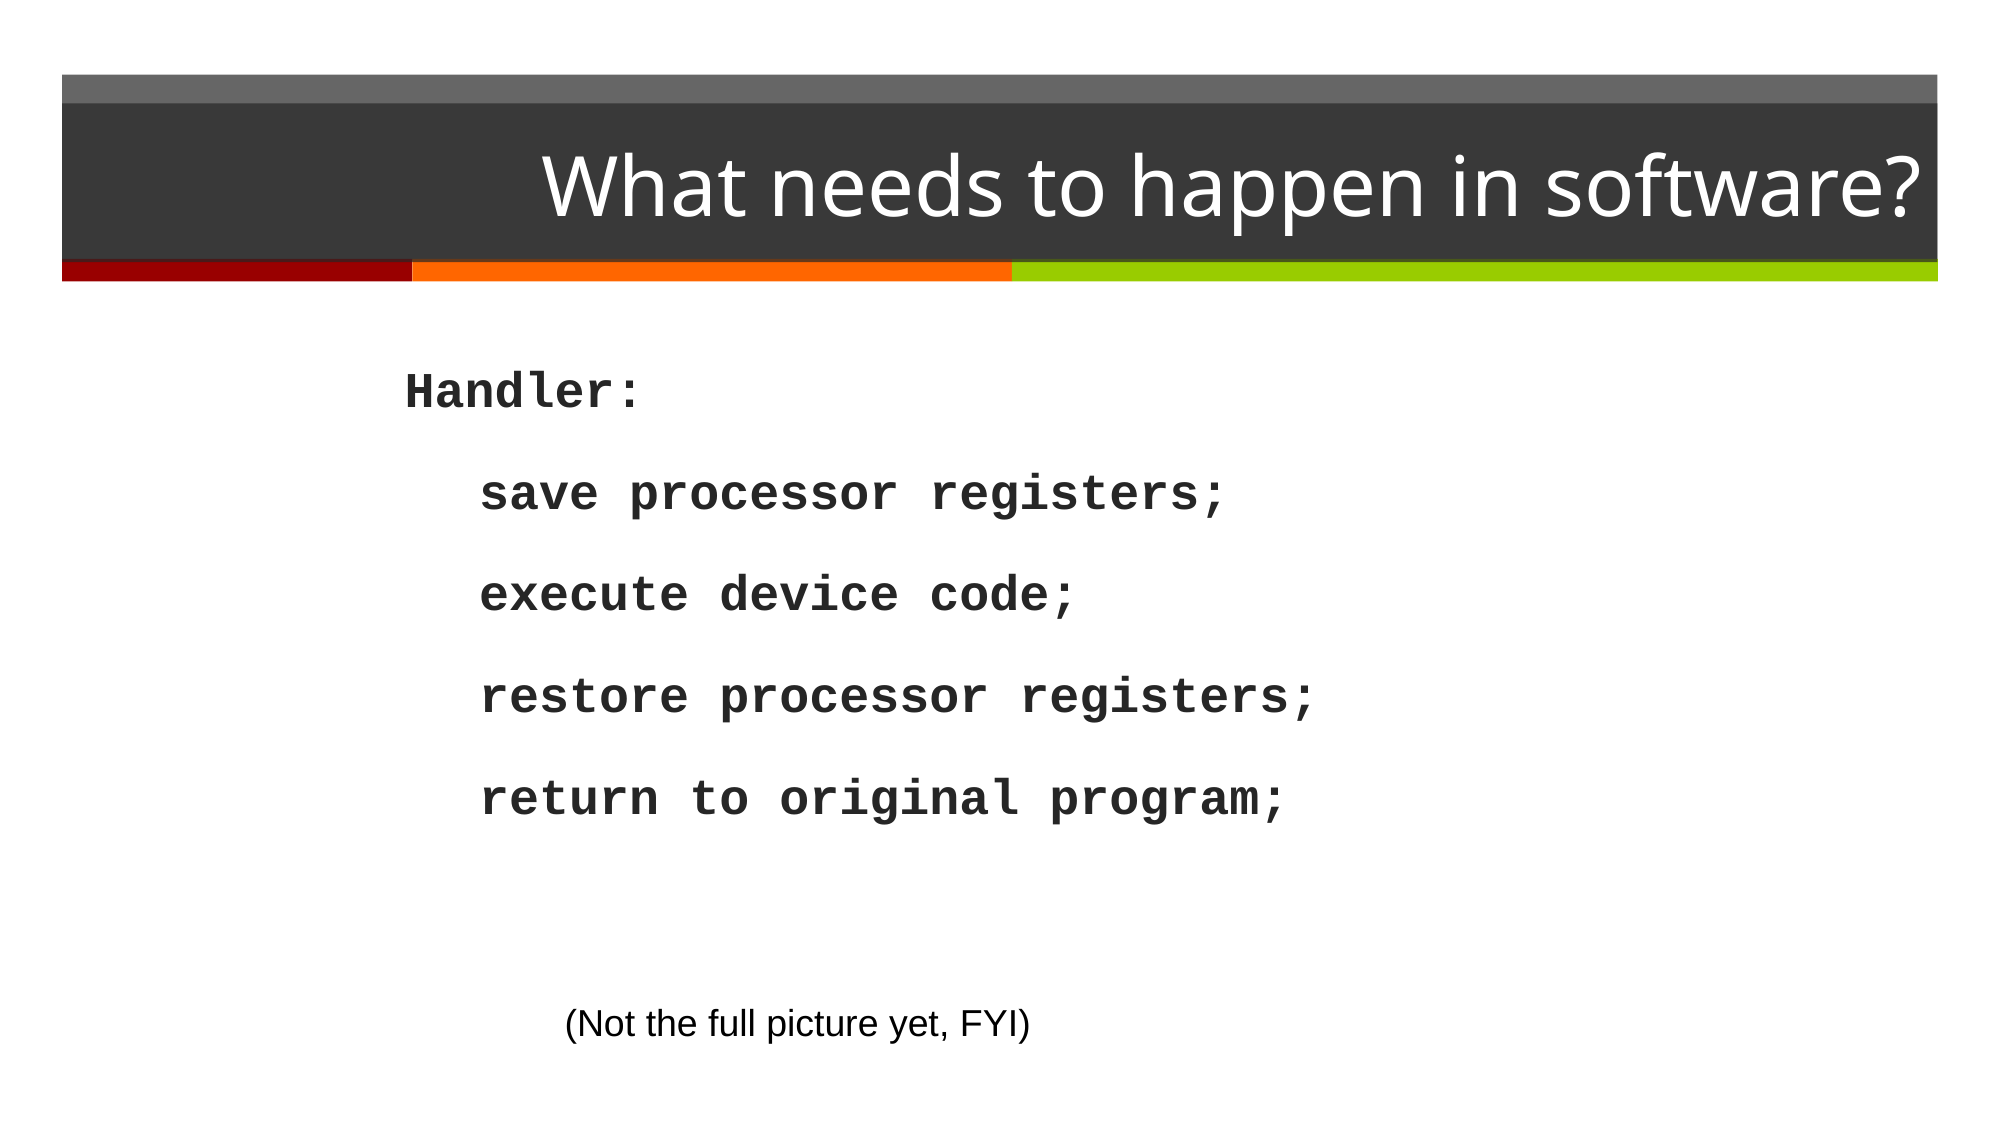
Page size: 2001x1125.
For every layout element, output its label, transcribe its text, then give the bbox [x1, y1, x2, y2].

text_box (Not the full picture yet, FYI) [549, 991, 1450, 1052]
list Handler: save processor registers; execute device code; restore processor registers; return to original program; [389, 350, 1938, 1005]
title What needs to happen in software? [62, 103, 1938, 263]
